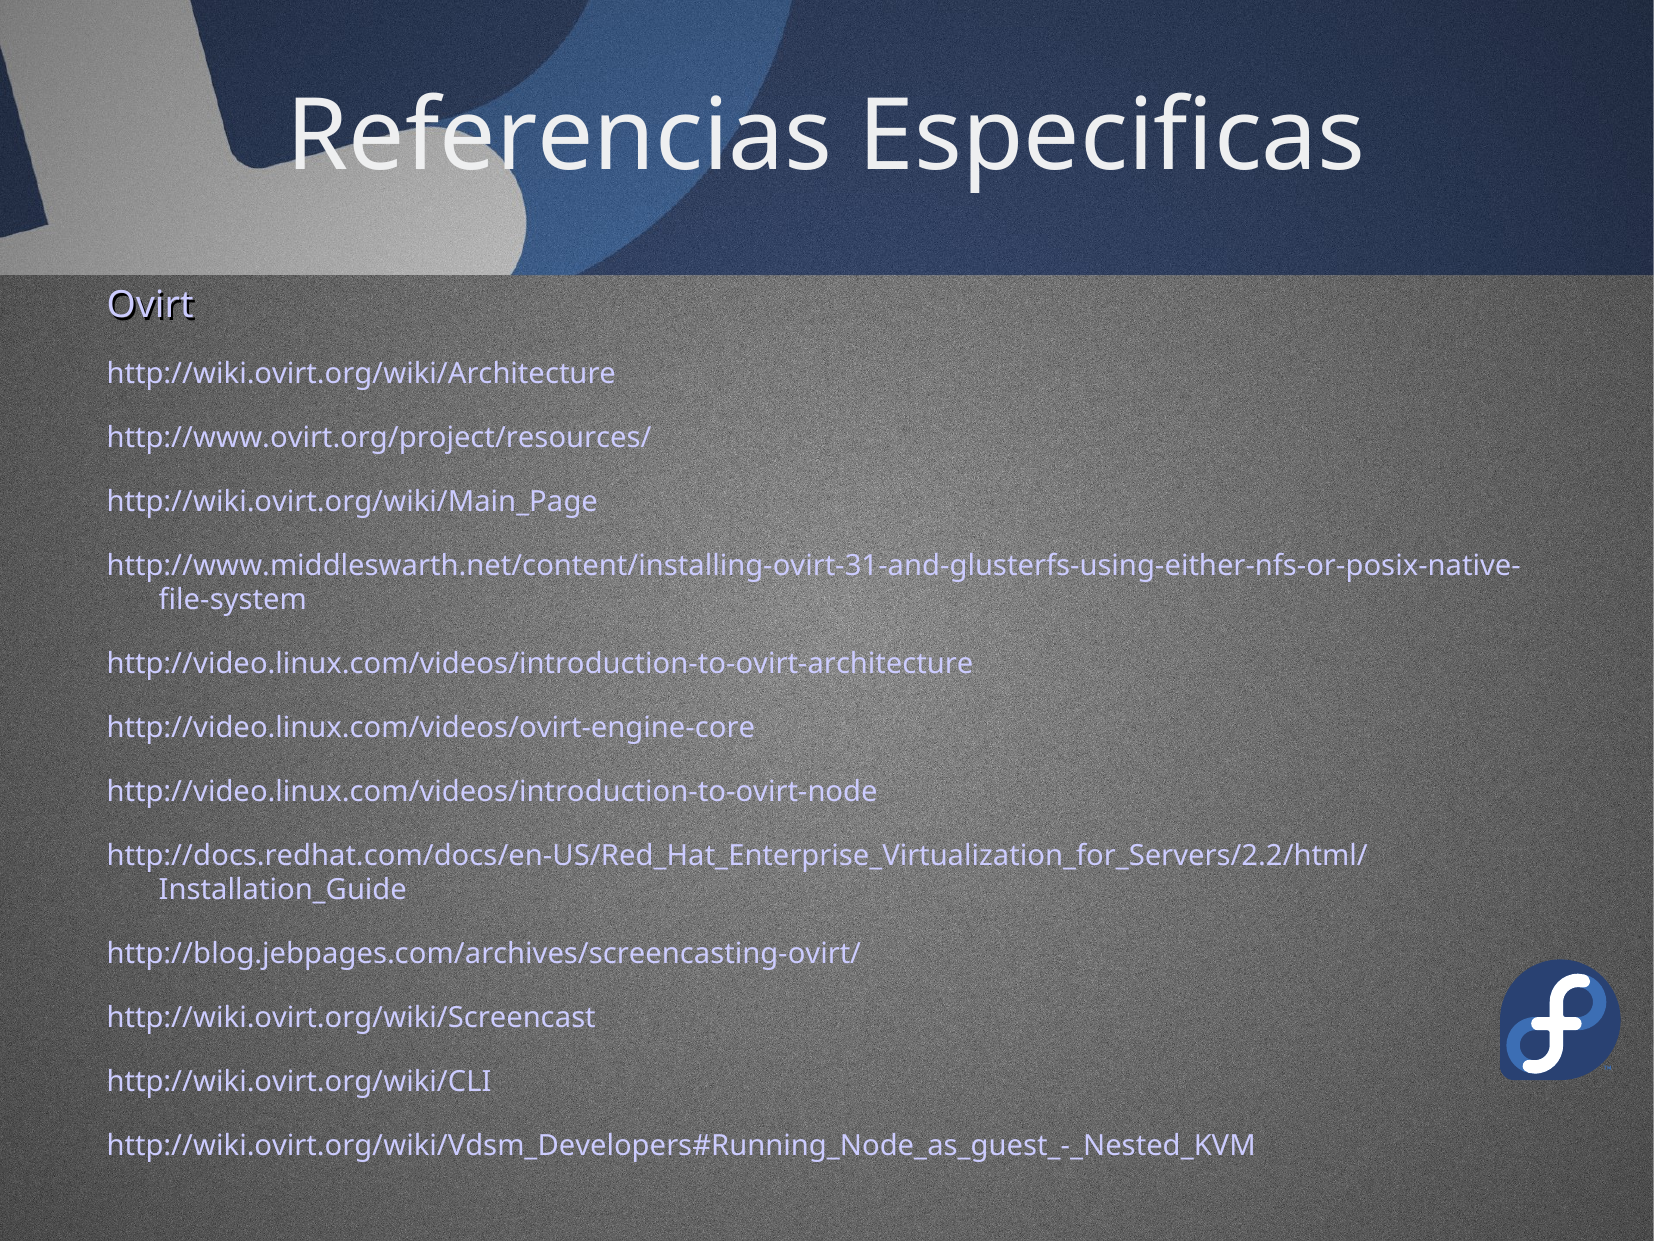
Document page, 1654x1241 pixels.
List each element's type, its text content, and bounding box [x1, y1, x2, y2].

text_box Ovirt http://wiki.ovirt.org/wiki/Architecture http://www.ovirt.org/project/resources/ http://wiki.ovirt.org/wiki/Main_Page http://www.middleswarth.net/content/installing-ovirt-31-and-glusterfs-using-either-nfs-or-posix-native-file-system http://video.linux.com/videos/introduction-to-ovirt-architecture http://video.linux.com/videos/ovirt-engine-core http://video.linux.com/videos/introduction-to-ovirt-node http://docs.redhat.com/docs/en-US/Red_Hat_Enterprise_Virtualization_for_Servers/2.2/html/Installation_Guide http://blog.jebpages.com/archives/screencasting-ovirt/ http://wiki.ovirt.org/wiki/Screencast http://wiki.ovirt.org/wiki/CLI http://wiki.ovirt.org/wiki/Vdsm_Developers#Running_Node_as_guest_-_Nested_KVM [88, 281, 1565, 991]
picture [0, 0, 1654, 1241]
text_box Referencias Especificas [88, 29, 1565, 237]
